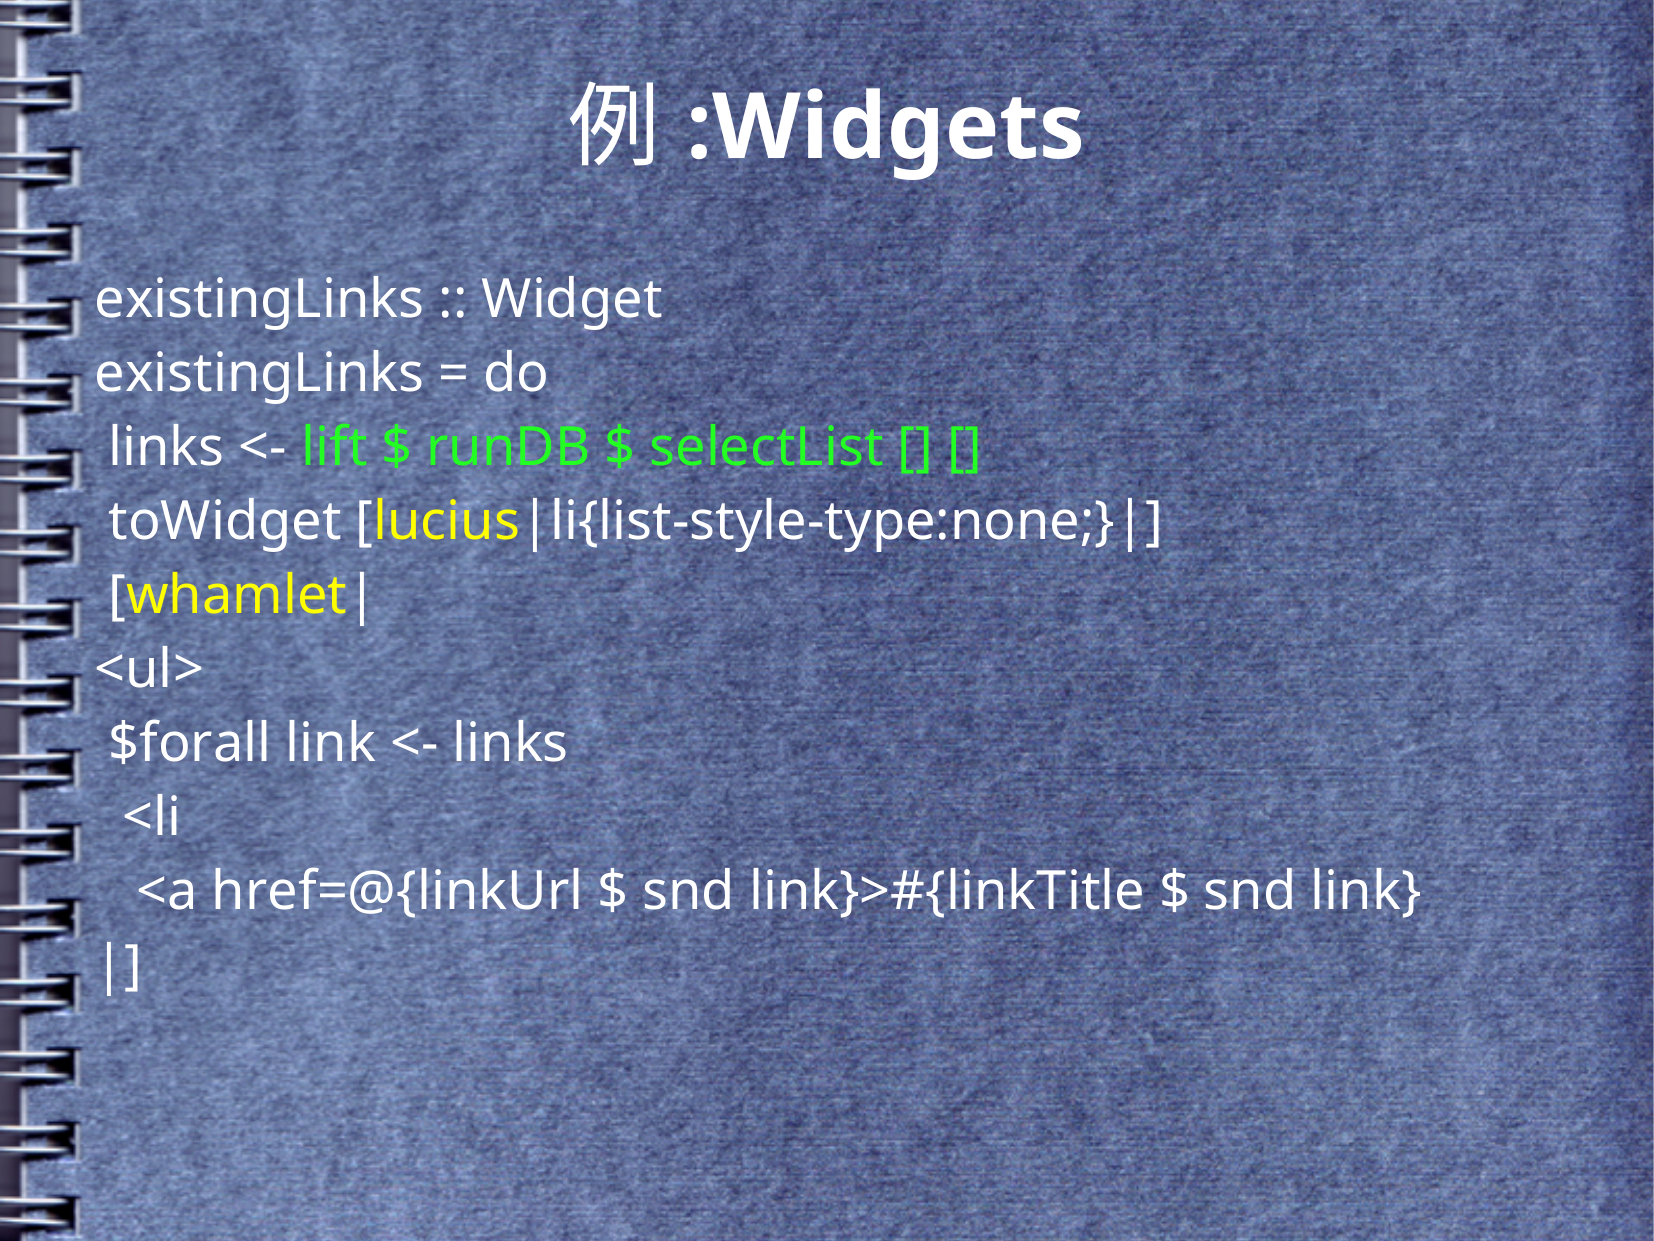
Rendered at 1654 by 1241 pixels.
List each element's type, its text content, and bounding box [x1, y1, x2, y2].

title 例:Widgets [82, 49, 1571, 189]
list existingLinks :: Widget existingLinks = do links <- lift $ runDB $ selectList [] [] toWidget [lucius|li{list-style-type:none;}|] [whamlet| <ul> $forall link <- links <li <a href=@{linkUrl $ snd link}>#{linkTitle $ snd link} |] [23, 259, 1654, 1134]
picture [0, 0, 1654, 1241]
